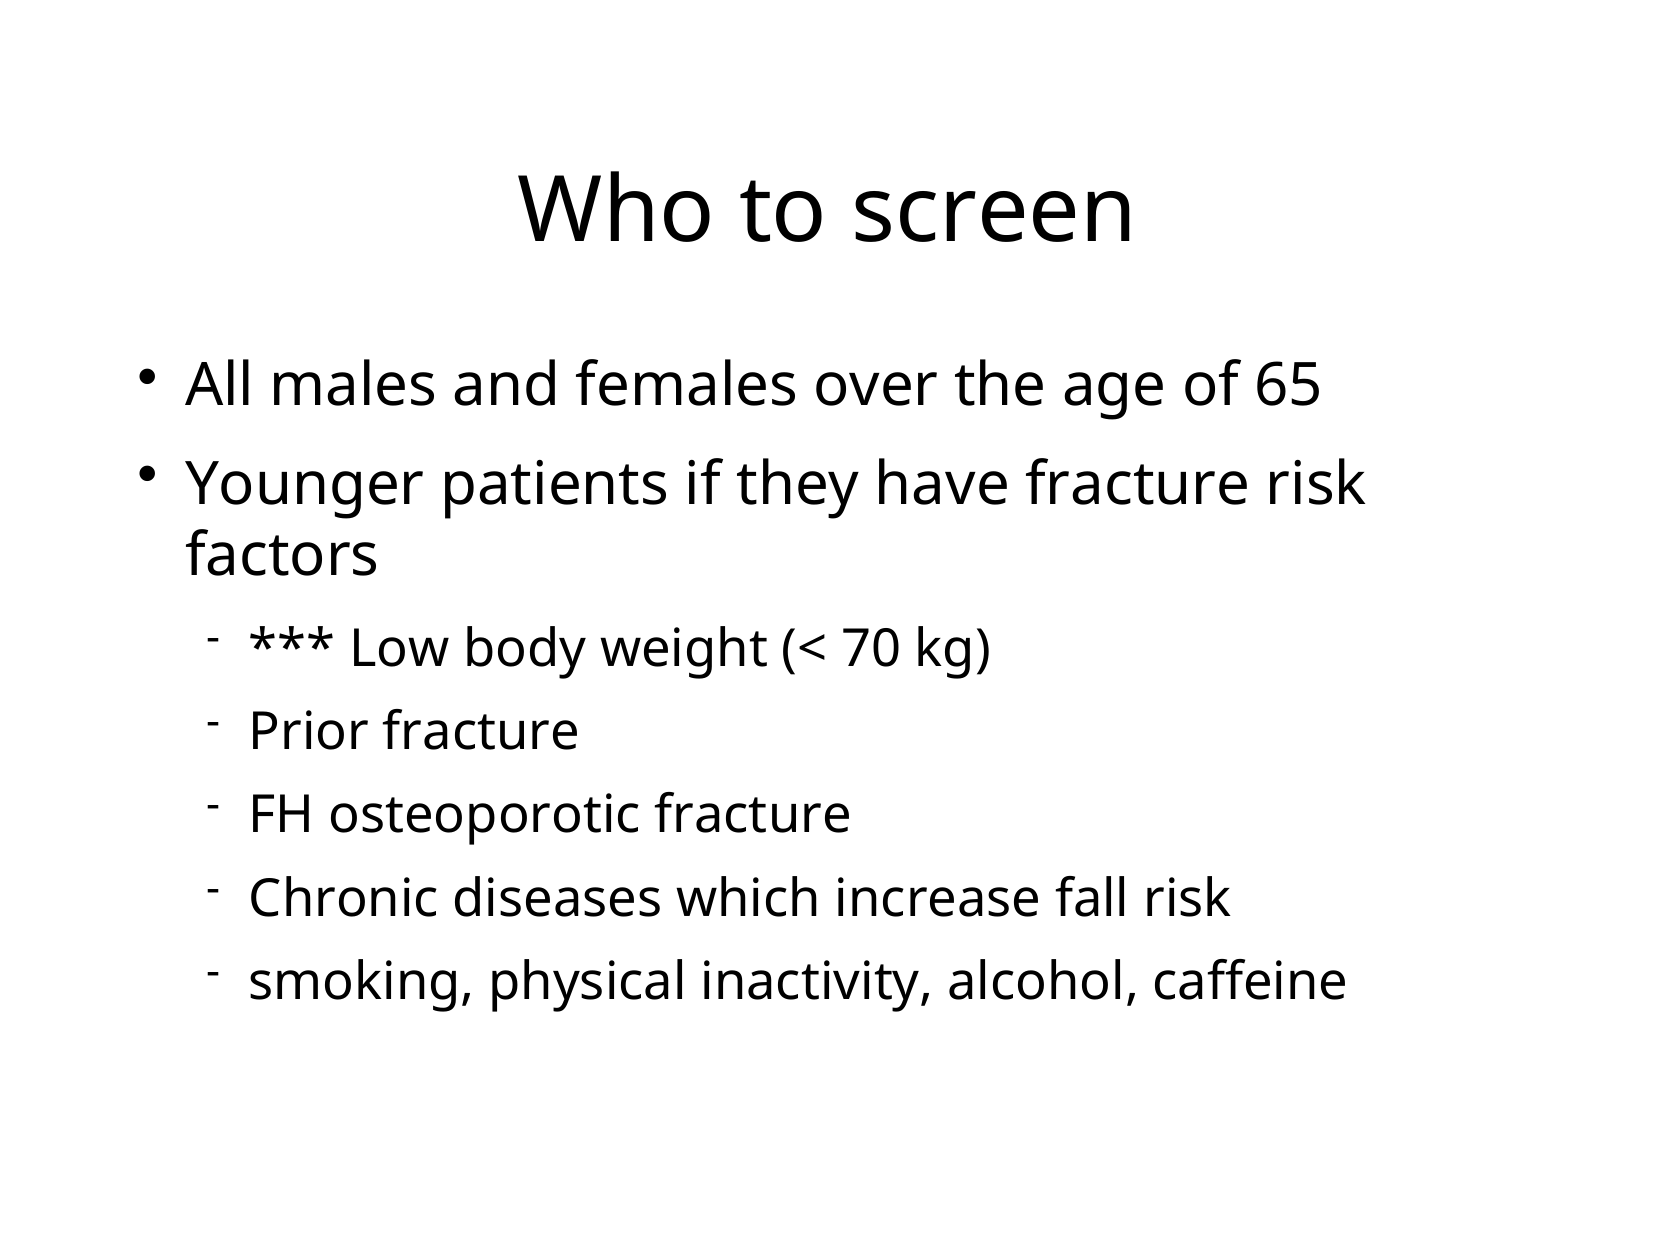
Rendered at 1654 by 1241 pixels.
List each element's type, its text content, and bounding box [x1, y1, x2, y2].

title Who to screen [121, 155, 1534, 258]
list All males and females over the age of 65 Younger patients if they have fracture risk factors *** Low body weight (< 70 kg) Prior fracture FH osteoporotic fracture Chronic diseases which increase fall risk smoking, physical inactivity, alcohol, caffeine [121, 344, 1534, 1018]
